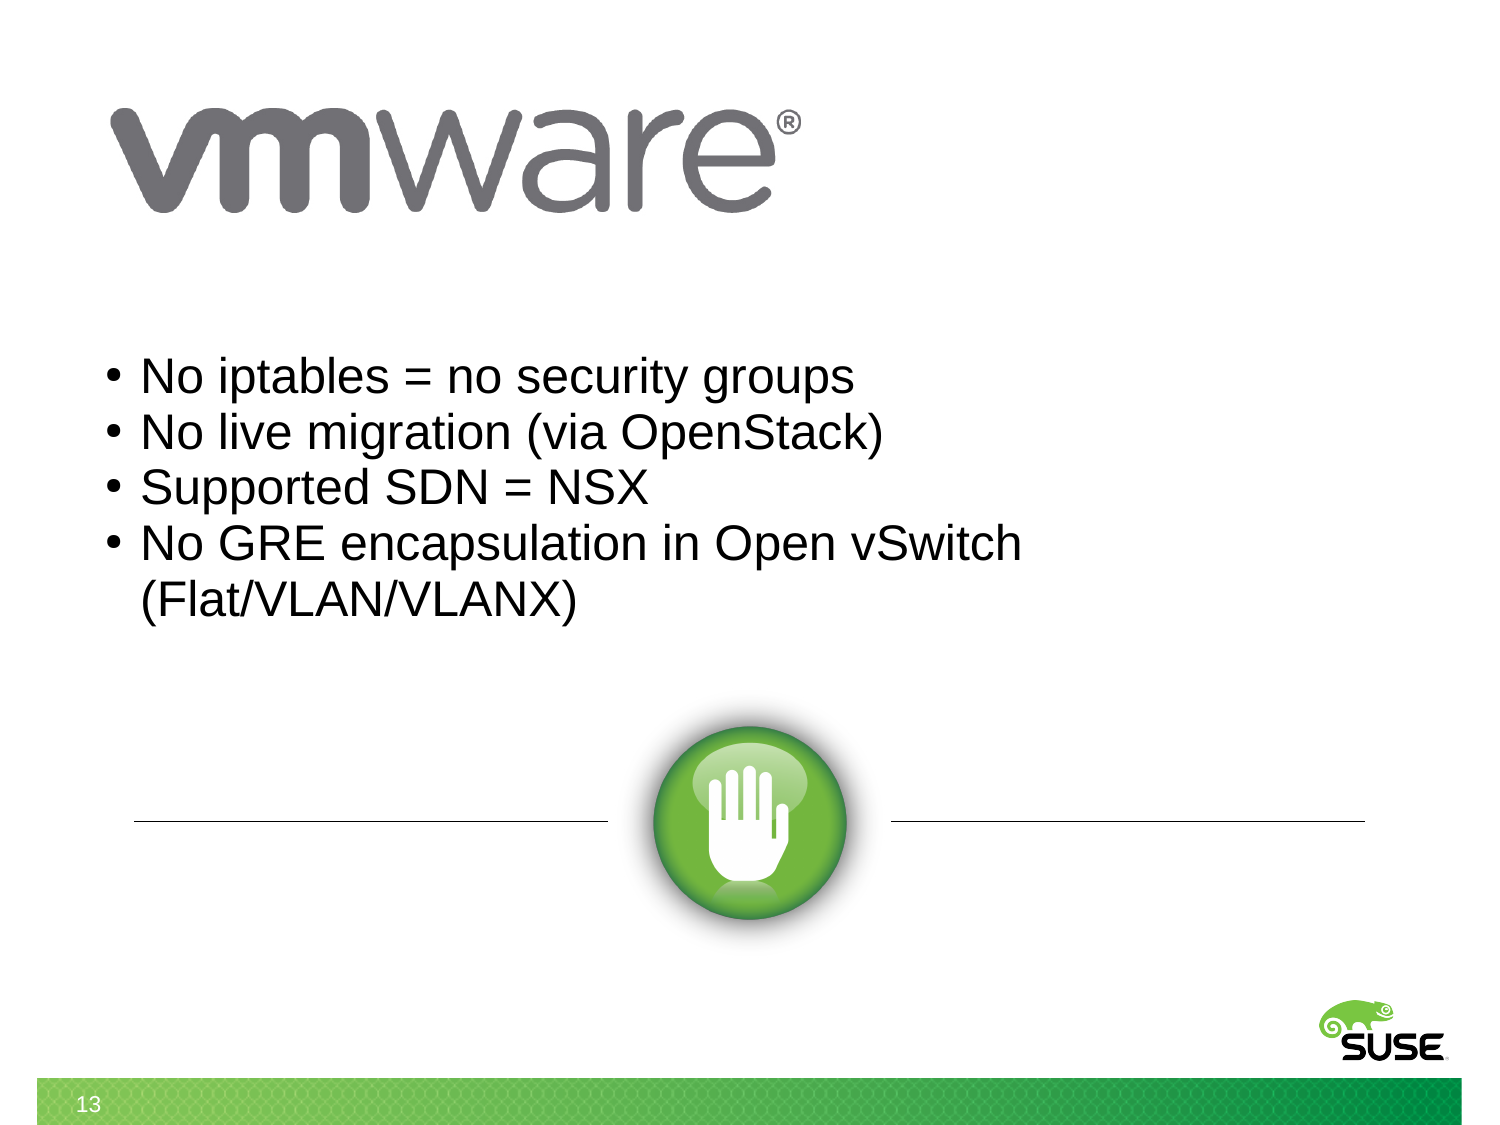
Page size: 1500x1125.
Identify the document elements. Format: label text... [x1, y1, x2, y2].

picture [1319, 1000, 1449, 1061]
picture [37, 1078, 1462, 1125]
text_box No iptables = no security groups No live migration (via OpenStack) Supported SDN = NSX No GRE encapsulation in Open vSwitch (Flat/VLAN/VLANX) [90, 340, 1396, 635]
picture [5, 2, 906, 318]
picture [607, 680, 893, 966]
title Limitations [135, 41, 1372, 204]
